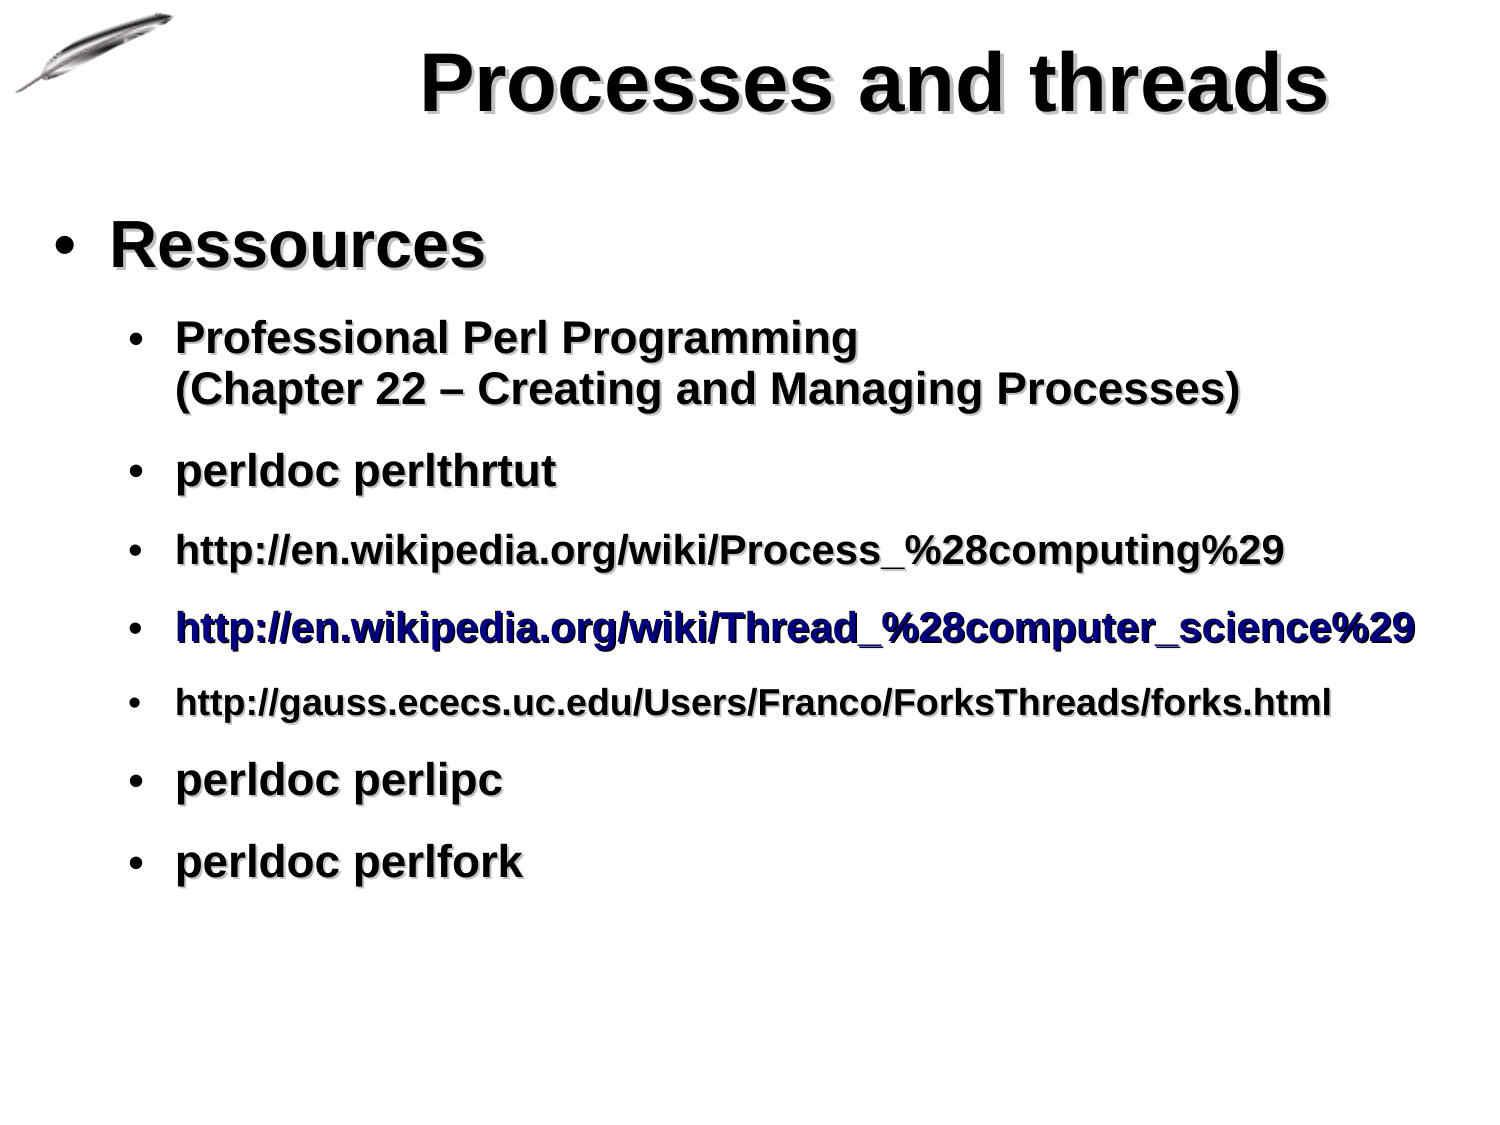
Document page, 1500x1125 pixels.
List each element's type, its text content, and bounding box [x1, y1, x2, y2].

picture [11, 11, 179, 95]
list Ressources Professional Perl Programming (Chapter 22 – Creating and Managing Processes) perldoc perlthrtut http://en.wikipedia.org/wiki/Process_%28computing%29 http://en.wikipedia.org/wiki/Thread_%28computer_science%29 http://gauss.ececs.uc.edu/Users/Franco/ForksThreads/forks.html perldoc perlipc perldoc perlfork [53, 207, 1447, 1084]
title Processes and threads [419, 0, 1459, 176]
